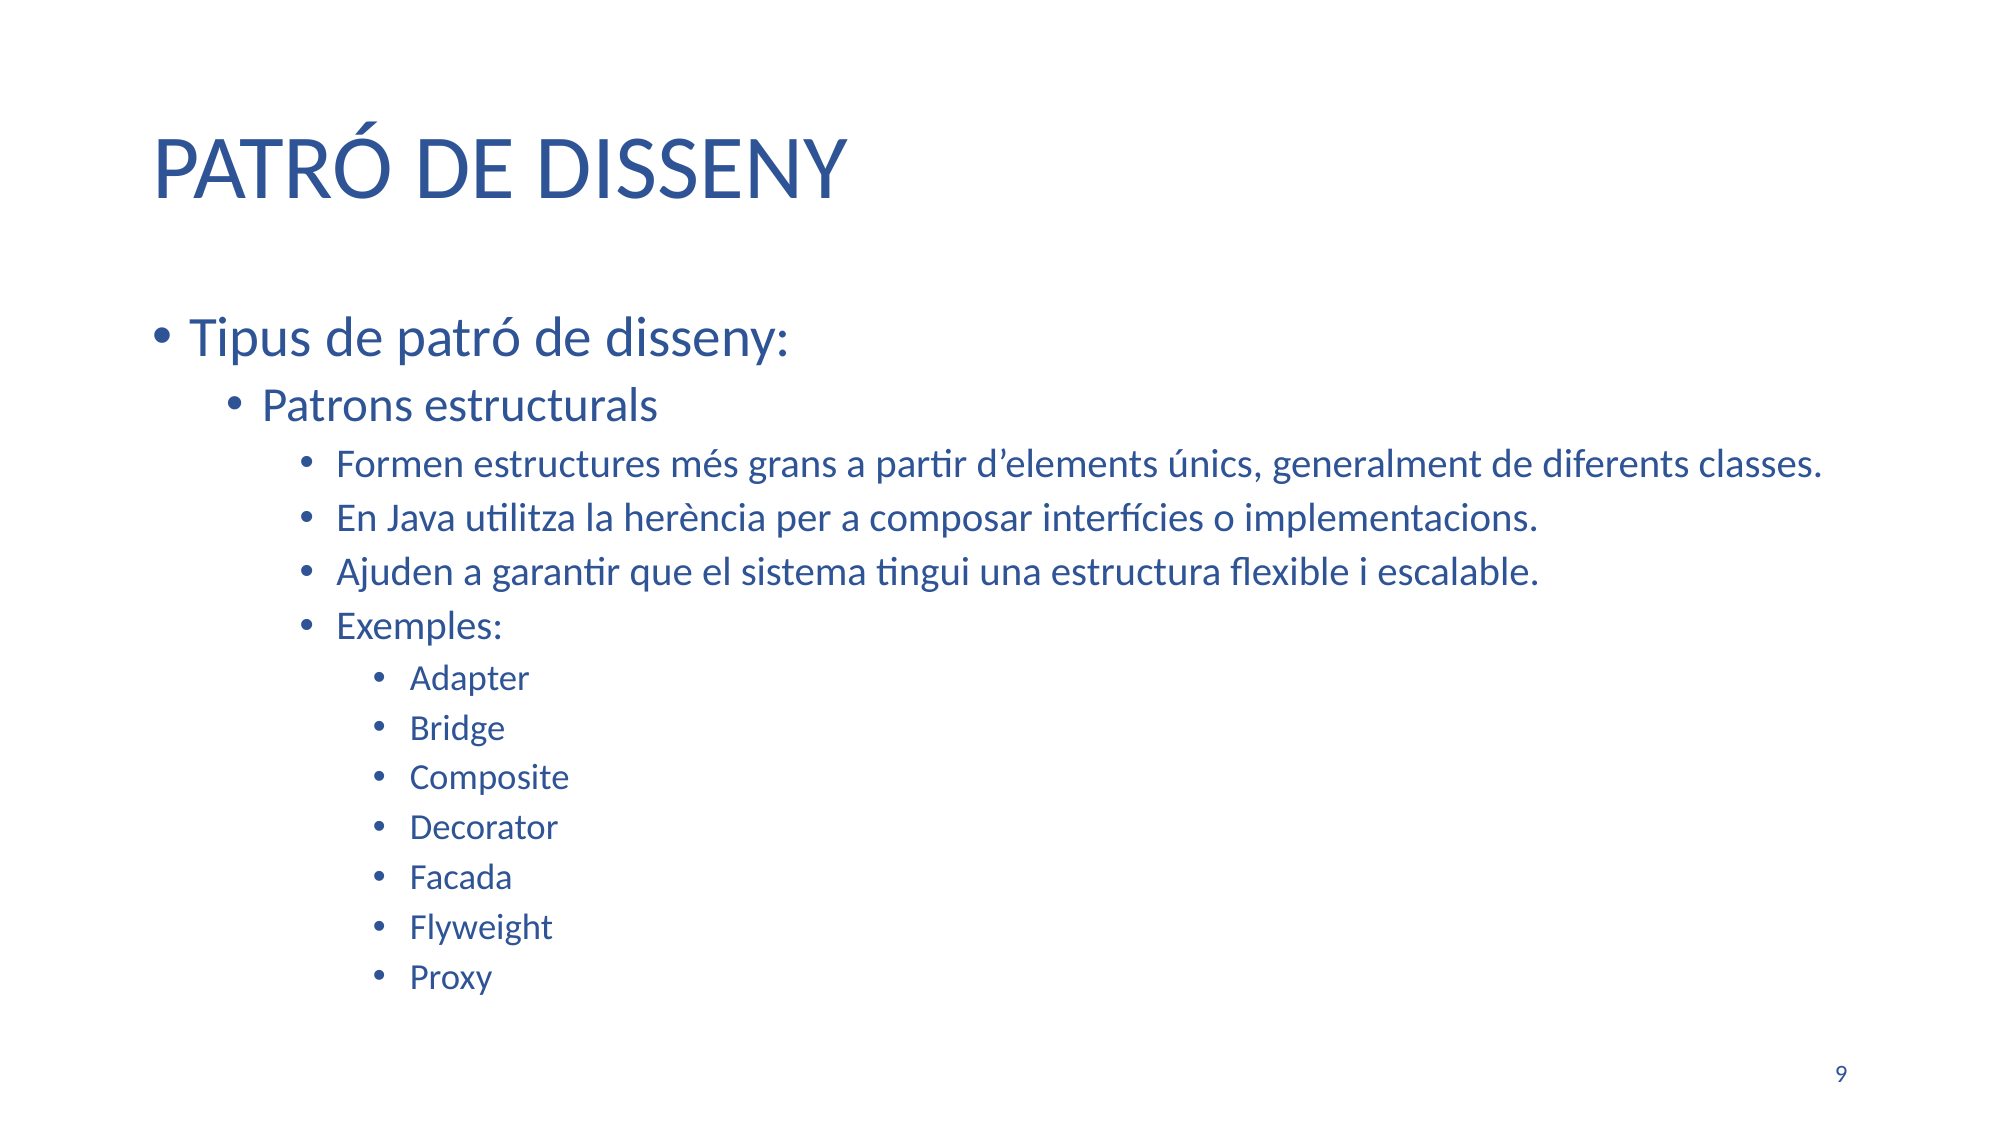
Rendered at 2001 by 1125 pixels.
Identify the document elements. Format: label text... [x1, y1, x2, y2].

list Tipus de patró de disseny: Patrons estructurals Formen estructures més grans a partir d’elements únics, generalment de diferents classes. En Java utilitza la herència per a composar interfícies o implementacions. Ajuden a garantir que el sistema tingui una estructura flexible i escalable. Exemples: Adapter Bridge Composite Decorator Facada Flyweight Proxy [137, 299, 1863, 1014]
title PATRÓ DE DISSENY [137, 59, 1863, 278]
slide_number <number> [1412, 1042, 1863, 1103]
